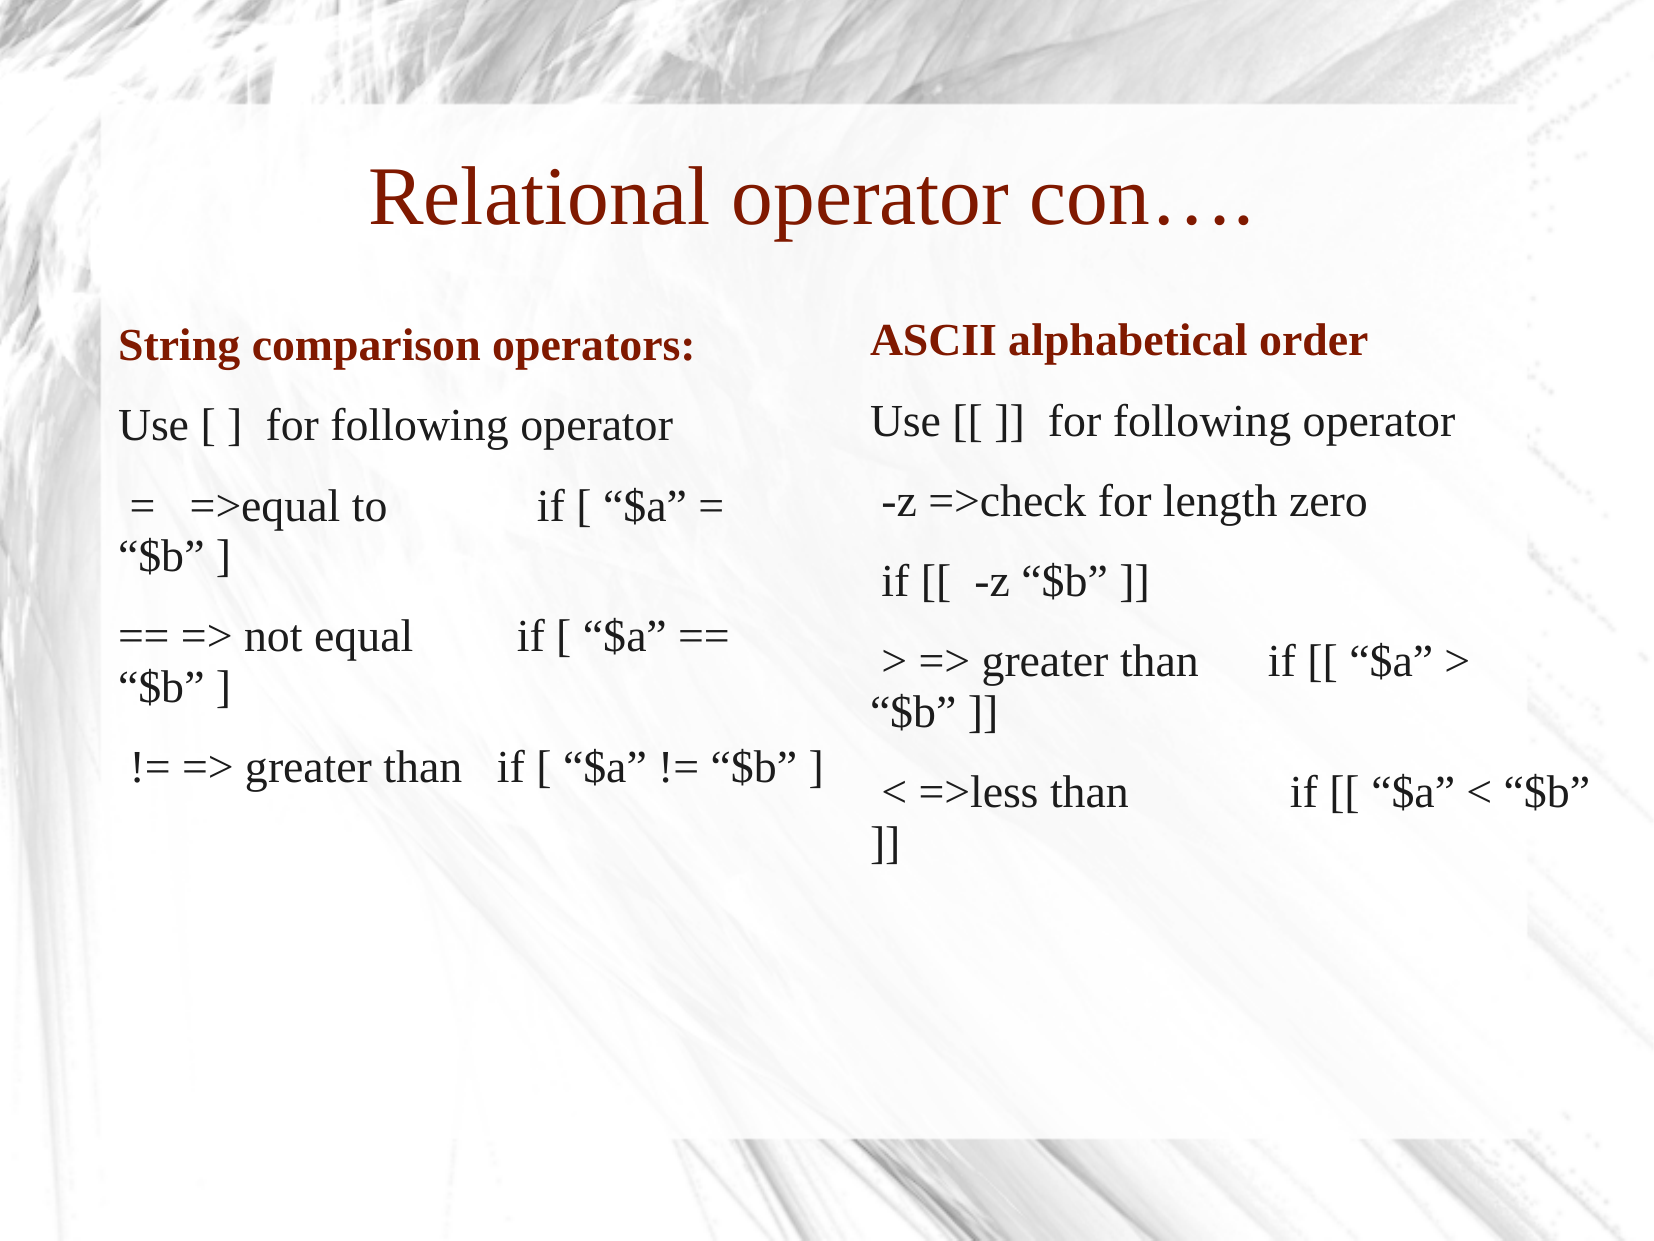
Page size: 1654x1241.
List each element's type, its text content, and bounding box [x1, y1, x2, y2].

picture [0, 0, 1654, 1241]
title Relational operator con…. [118, 112, 1506, 281]
list ASCII alphabetical order Use [[ ]] for following operator -z =>check for length zero if [[ -z “$b” ]] > => greater than if [[ “$a” > “$b” ]] < =>less than if [[ “$a” < “$b” ]] [870, 315, 1592, 1079]
list String comparison operators: Use [ ] for following operator = =>equal to if [ “$a” = “$b” ] == => not equal if [ “$a” == “$b” ] != => greater than if [ “$a” != “$b” ] [118, 319, 841, 945]
